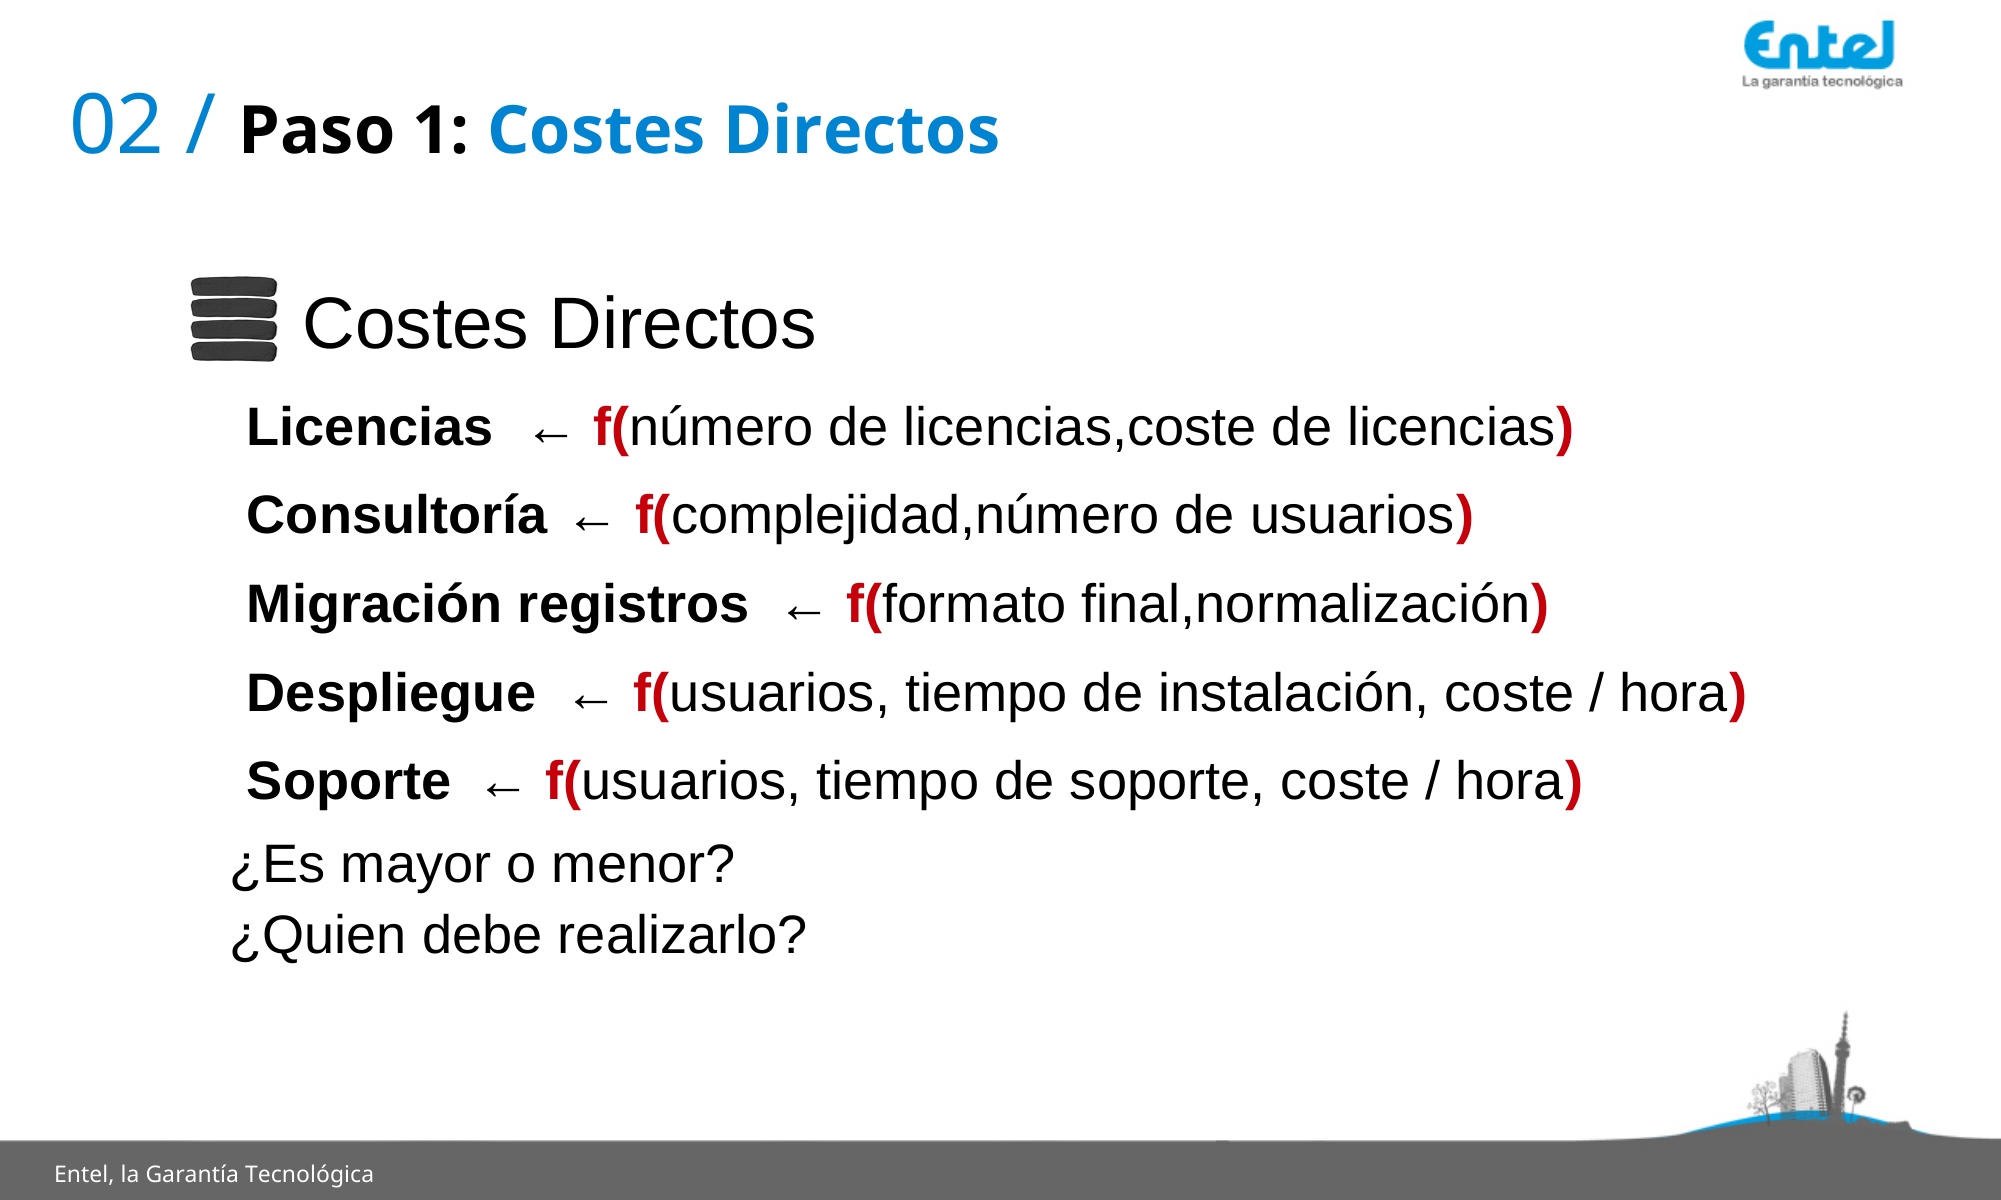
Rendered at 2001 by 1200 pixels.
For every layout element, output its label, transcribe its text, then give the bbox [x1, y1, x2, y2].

text_box ← f(usuarios, tiempo de instalación, coste / hora) [552, 649, 1763, 730]
text_box Licencias [231, 383, 510, 464]
text_box Despliegue [232, 649, 552, 730]
text_box Soporte [232, 738, 468, 818]
text_box ← f(número de licencias,coste de licencias) [510, 383, 1590, 464]
text_box Costes Directos [287, 268, 833, 371]
text_box ¿Es mayor o menor? [214, 821, 767, 892]
text_box 02 / Paso 1: Costes Directos [51, 61, 1625, 202]
picture [0, 0, 2001, 1200]
text_box ← f(usuarios, tiempo de soporte, coste / hora) [468, 738, 1599, 818]
text_box ← f(complejidad,número de usuarios) [564, 472, 1490, 553]
text_box ← f(formato final,normalización) [766, 561, 1565, 641]
text_box Consultoría [232, 472, 564, 553]
text_box Migración registros [232, 561, 766, 641]
text_box ¿Quien debe realizarlo? [214, 892, 839, 972]
text_box Entel, la Garantía Tecnológica [39, 1137, 966, 1198]
